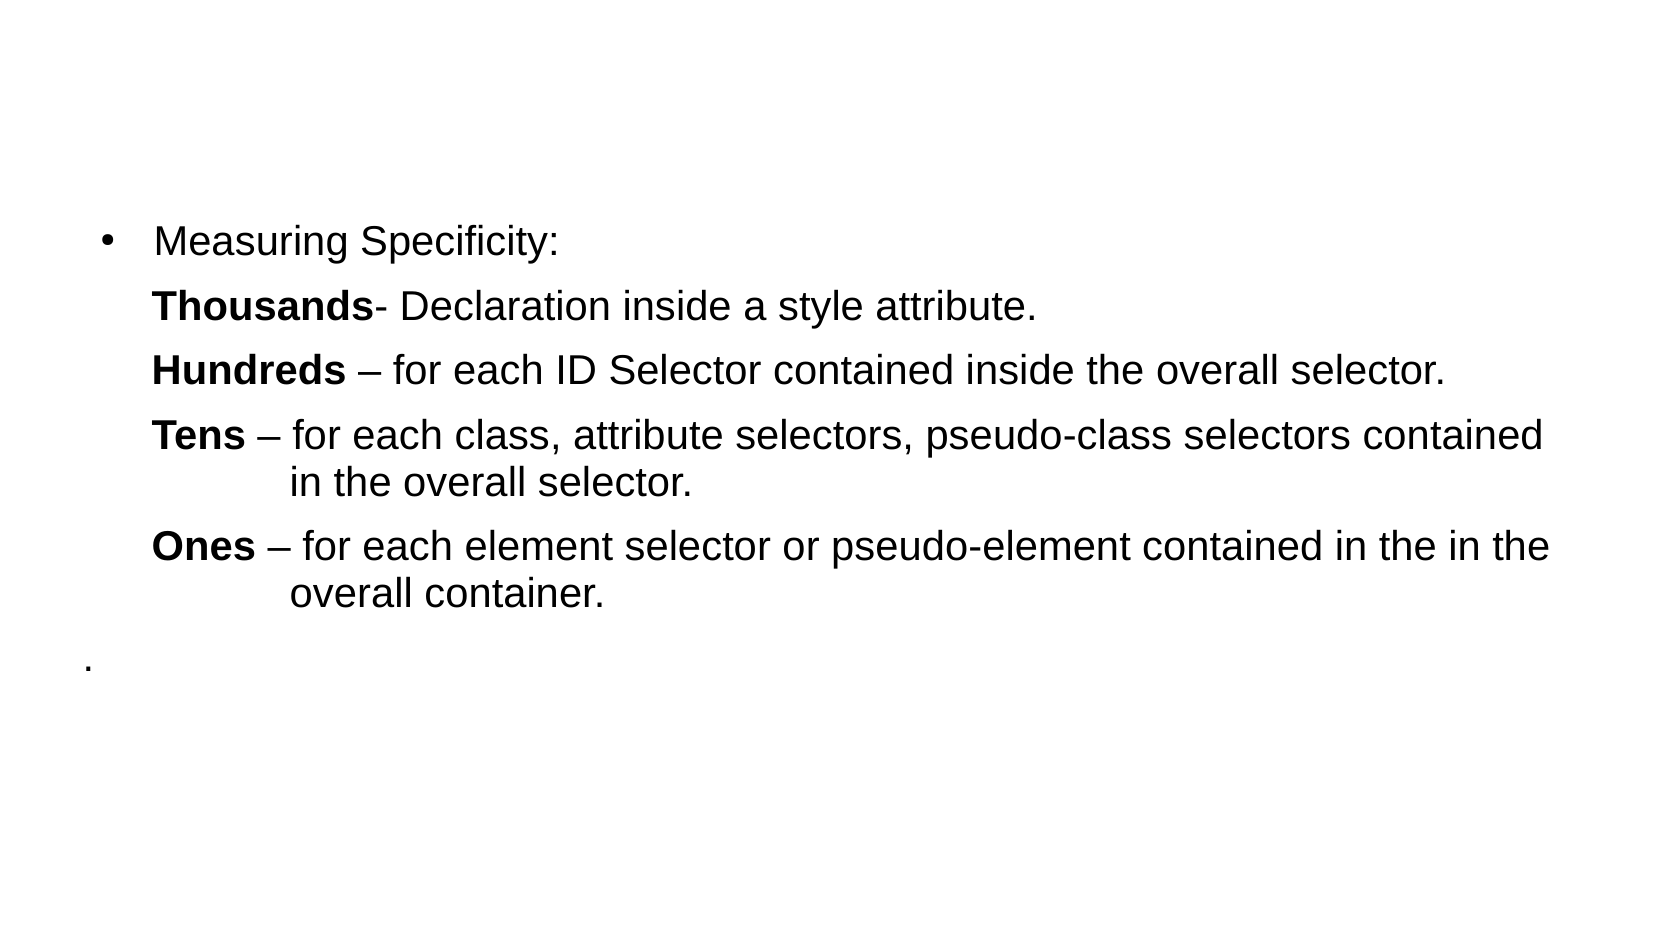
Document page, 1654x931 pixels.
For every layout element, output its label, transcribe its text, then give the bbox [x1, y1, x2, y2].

list Measuring Specificity: Thousands- Declaration inside a style attribute. Hundreds – for each ID Selector contained inside the overall selector. Tens – for each class, attribute selectors, pseudo-class selectors contained in the overall selector. Ones – for each element selector or pseudo-element contained in the in the overall container. . [82, 217, 1571, 757]
